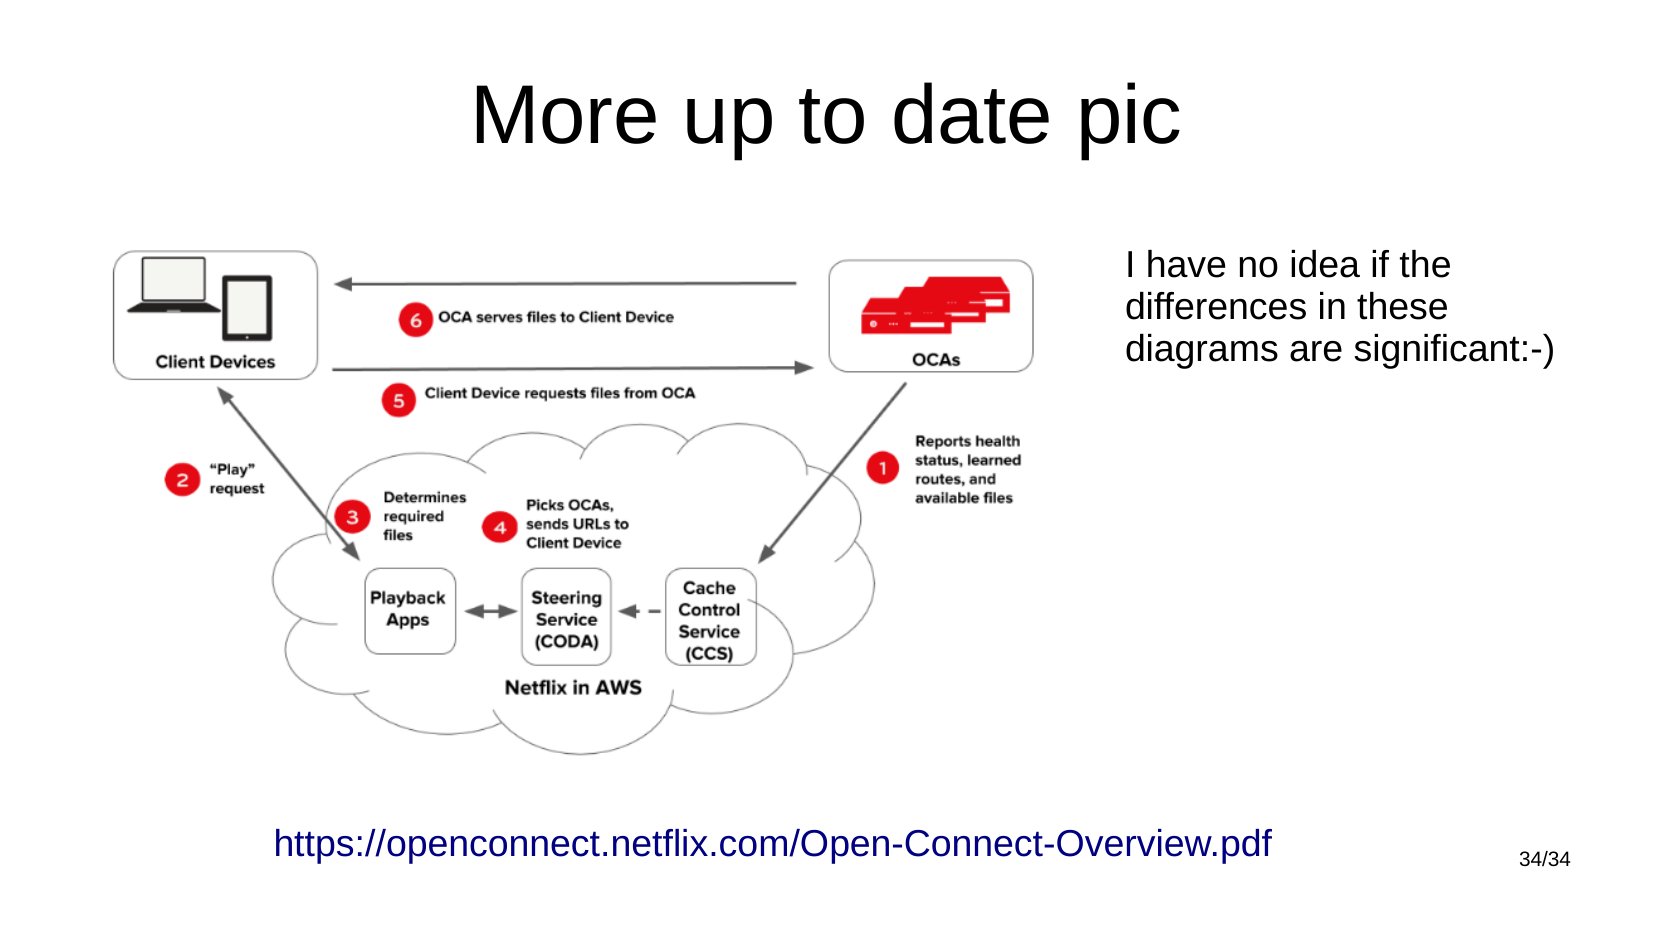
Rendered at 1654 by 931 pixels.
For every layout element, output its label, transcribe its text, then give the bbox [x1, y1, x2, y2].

picture [59, 200, 1074, 792]
title More up to date pic [82, 37, 1571, 193]
text_box I have no idea if the differences in these diagrams are significant:-) [1110, 236, 1619, 567]
text_box https://openconnect.netflix.com/Open-Connect-Overview.pdf [258, 814, 1288, 872]
